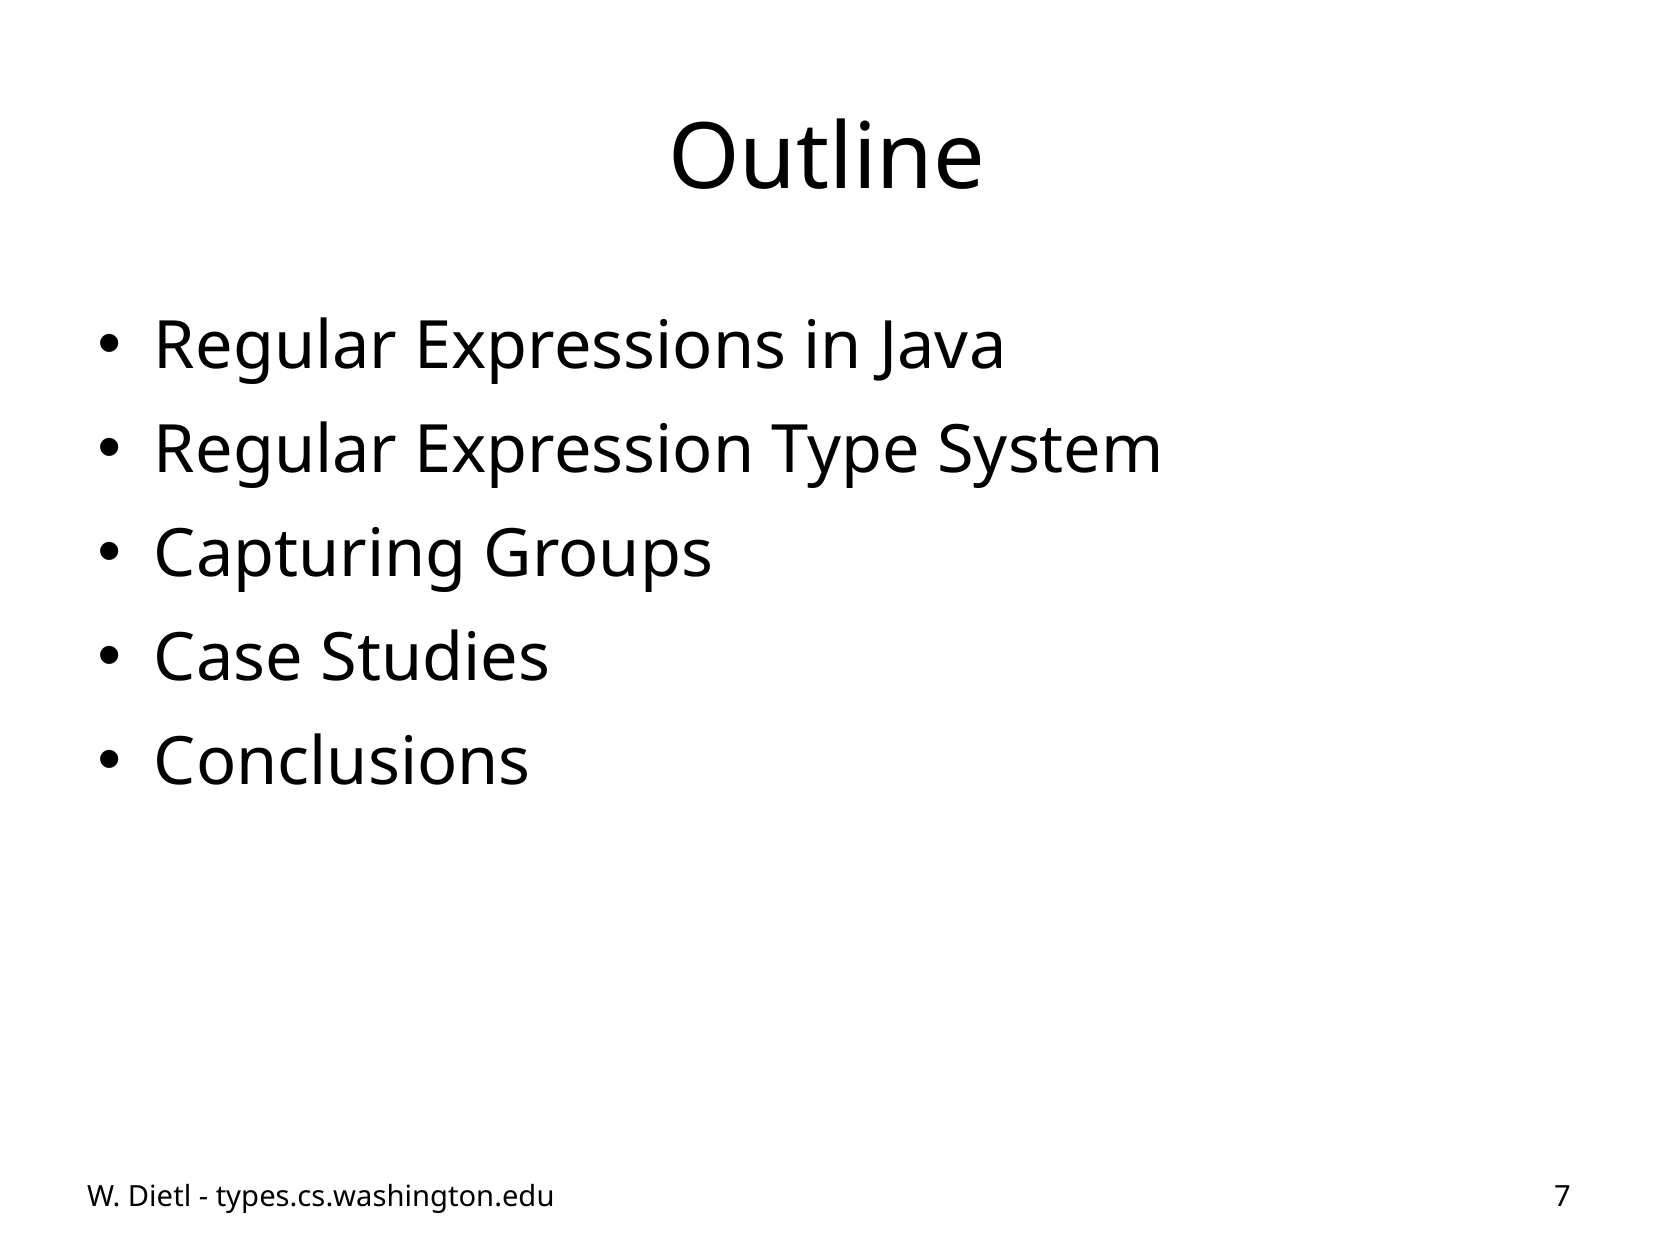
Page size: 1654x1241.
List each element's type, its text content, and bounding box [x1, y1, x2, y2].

title Outline [82, 49, 1571, 257]
list Regular Expressions in Java Regular Expression Type System Capturing Groups Case Studies Conclusions [82, 289, 1571, 1108]
